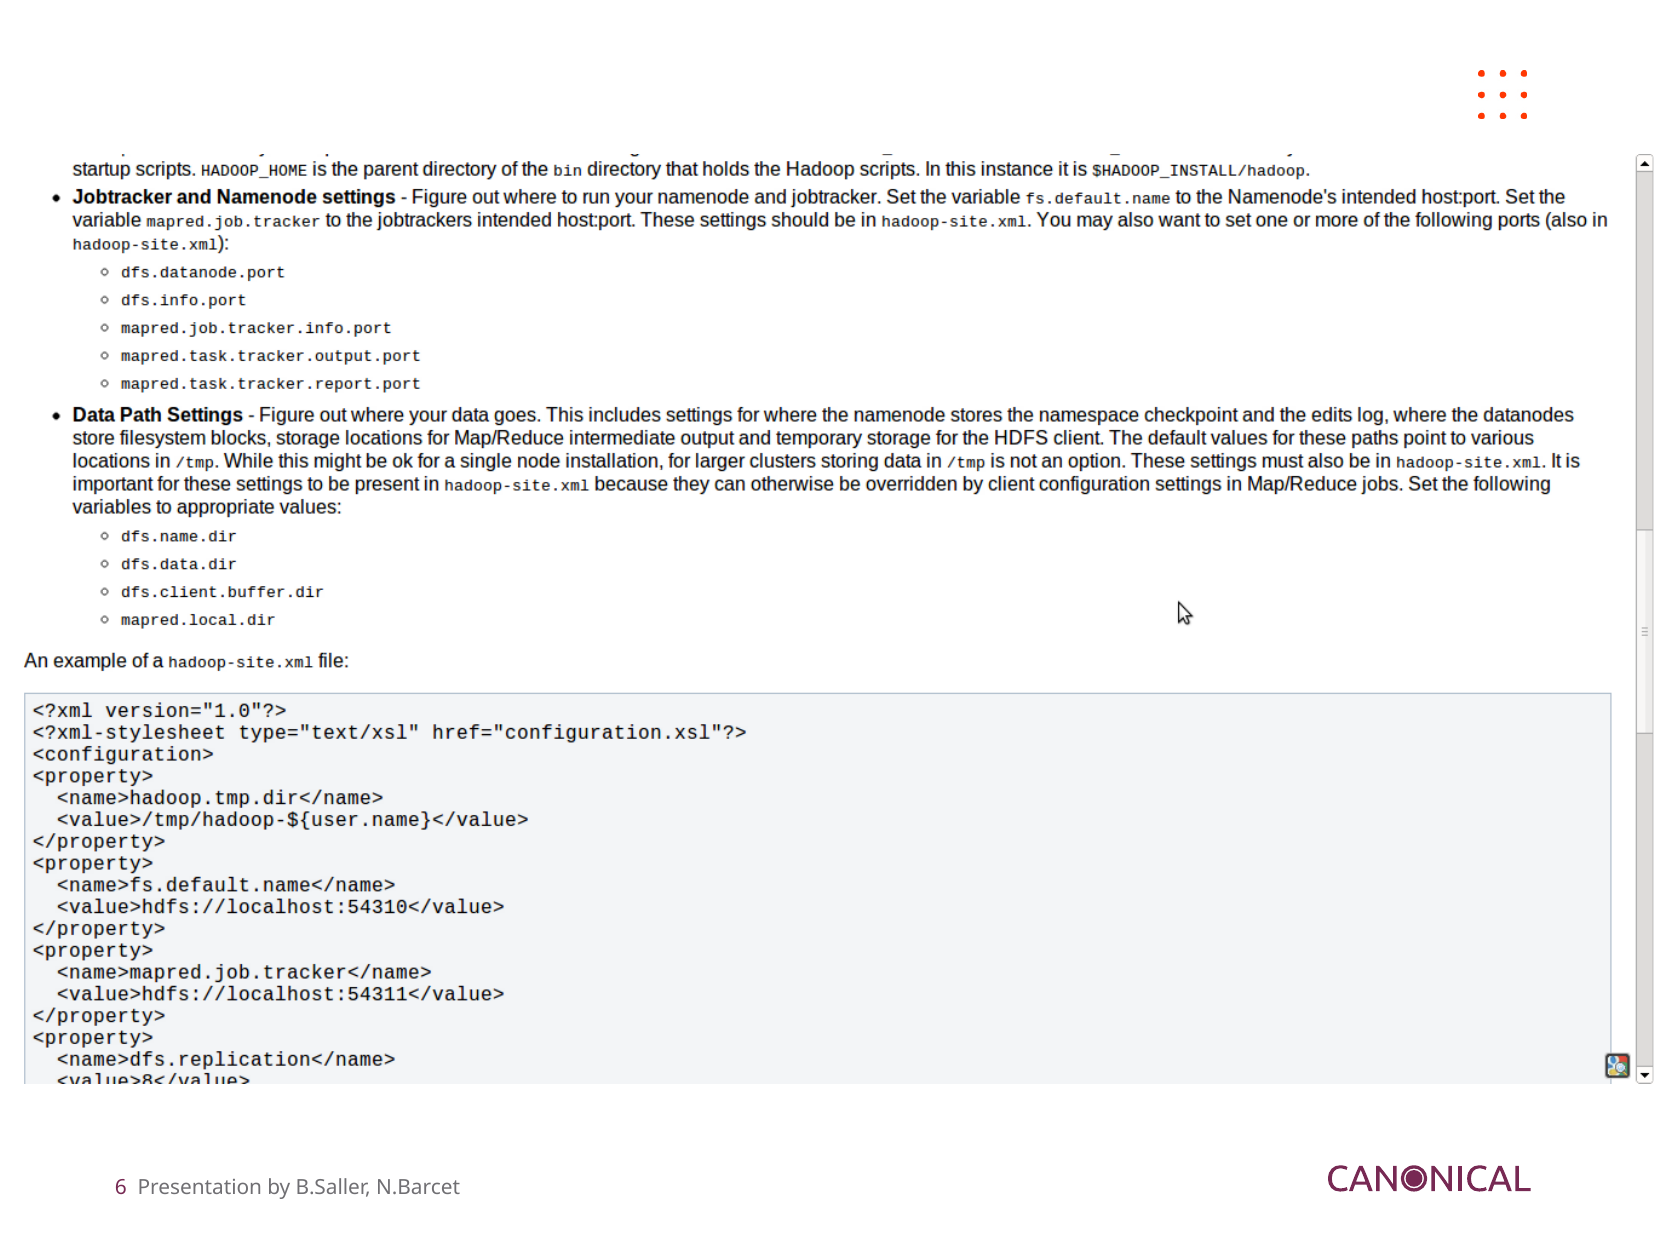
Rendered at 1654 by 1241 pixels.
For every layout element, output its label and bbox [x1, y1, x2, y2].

picture [1478, 70, 1527, 119]
picture [0, 154, 1654, 1084]
